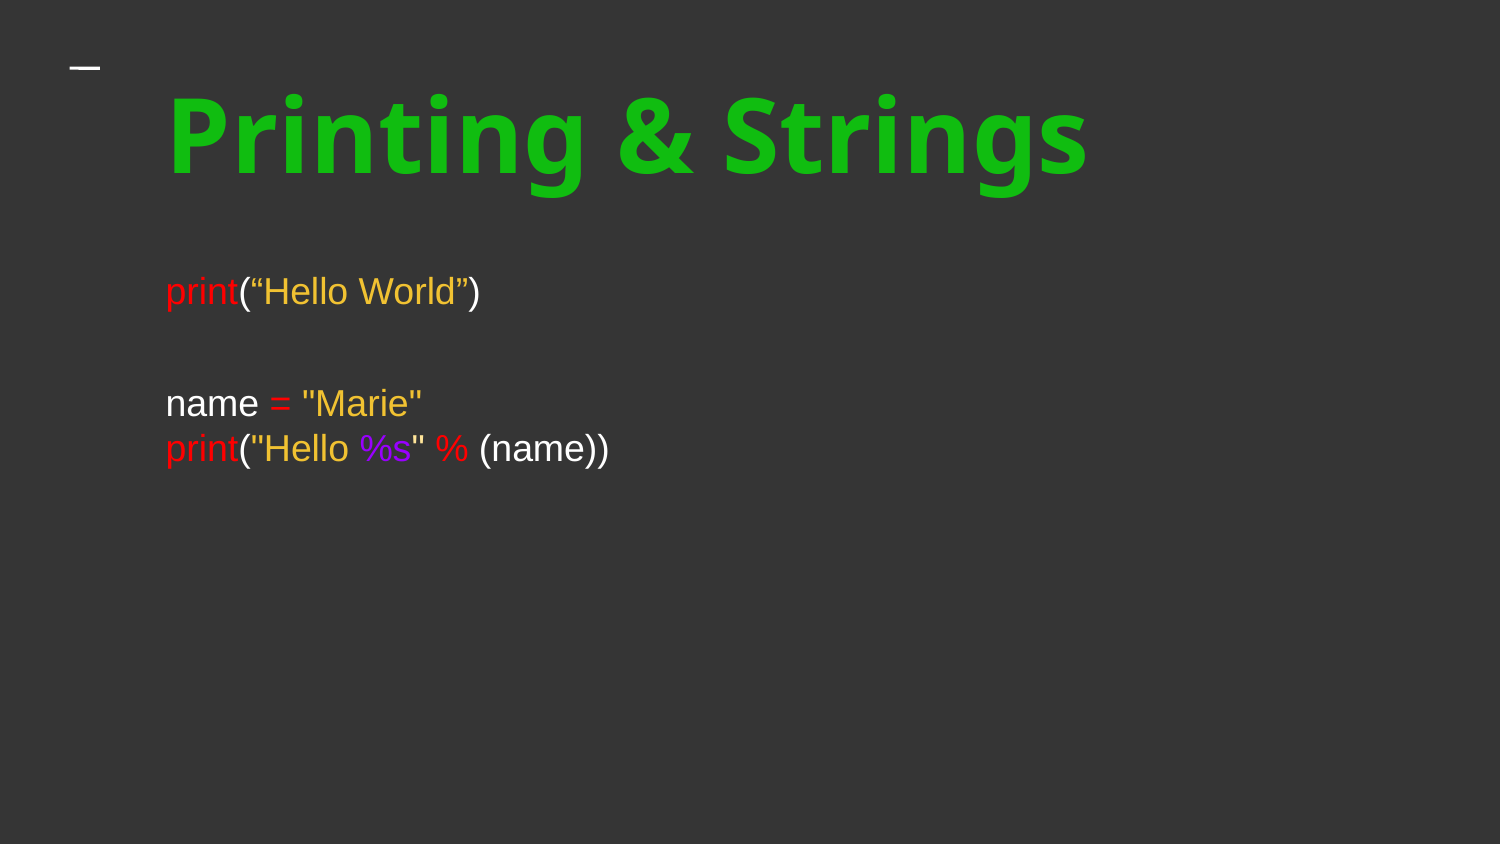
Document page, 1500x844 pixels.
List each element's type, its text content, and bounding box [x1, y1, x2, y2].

text_box print(“Hello World”) [150, 251, 1359, 378]
title Printing & Strings [150, 54, 1300, 227]
text_box name = "Marie" print("Hello %s" % (name)) [150, 364, 1289, 549]
